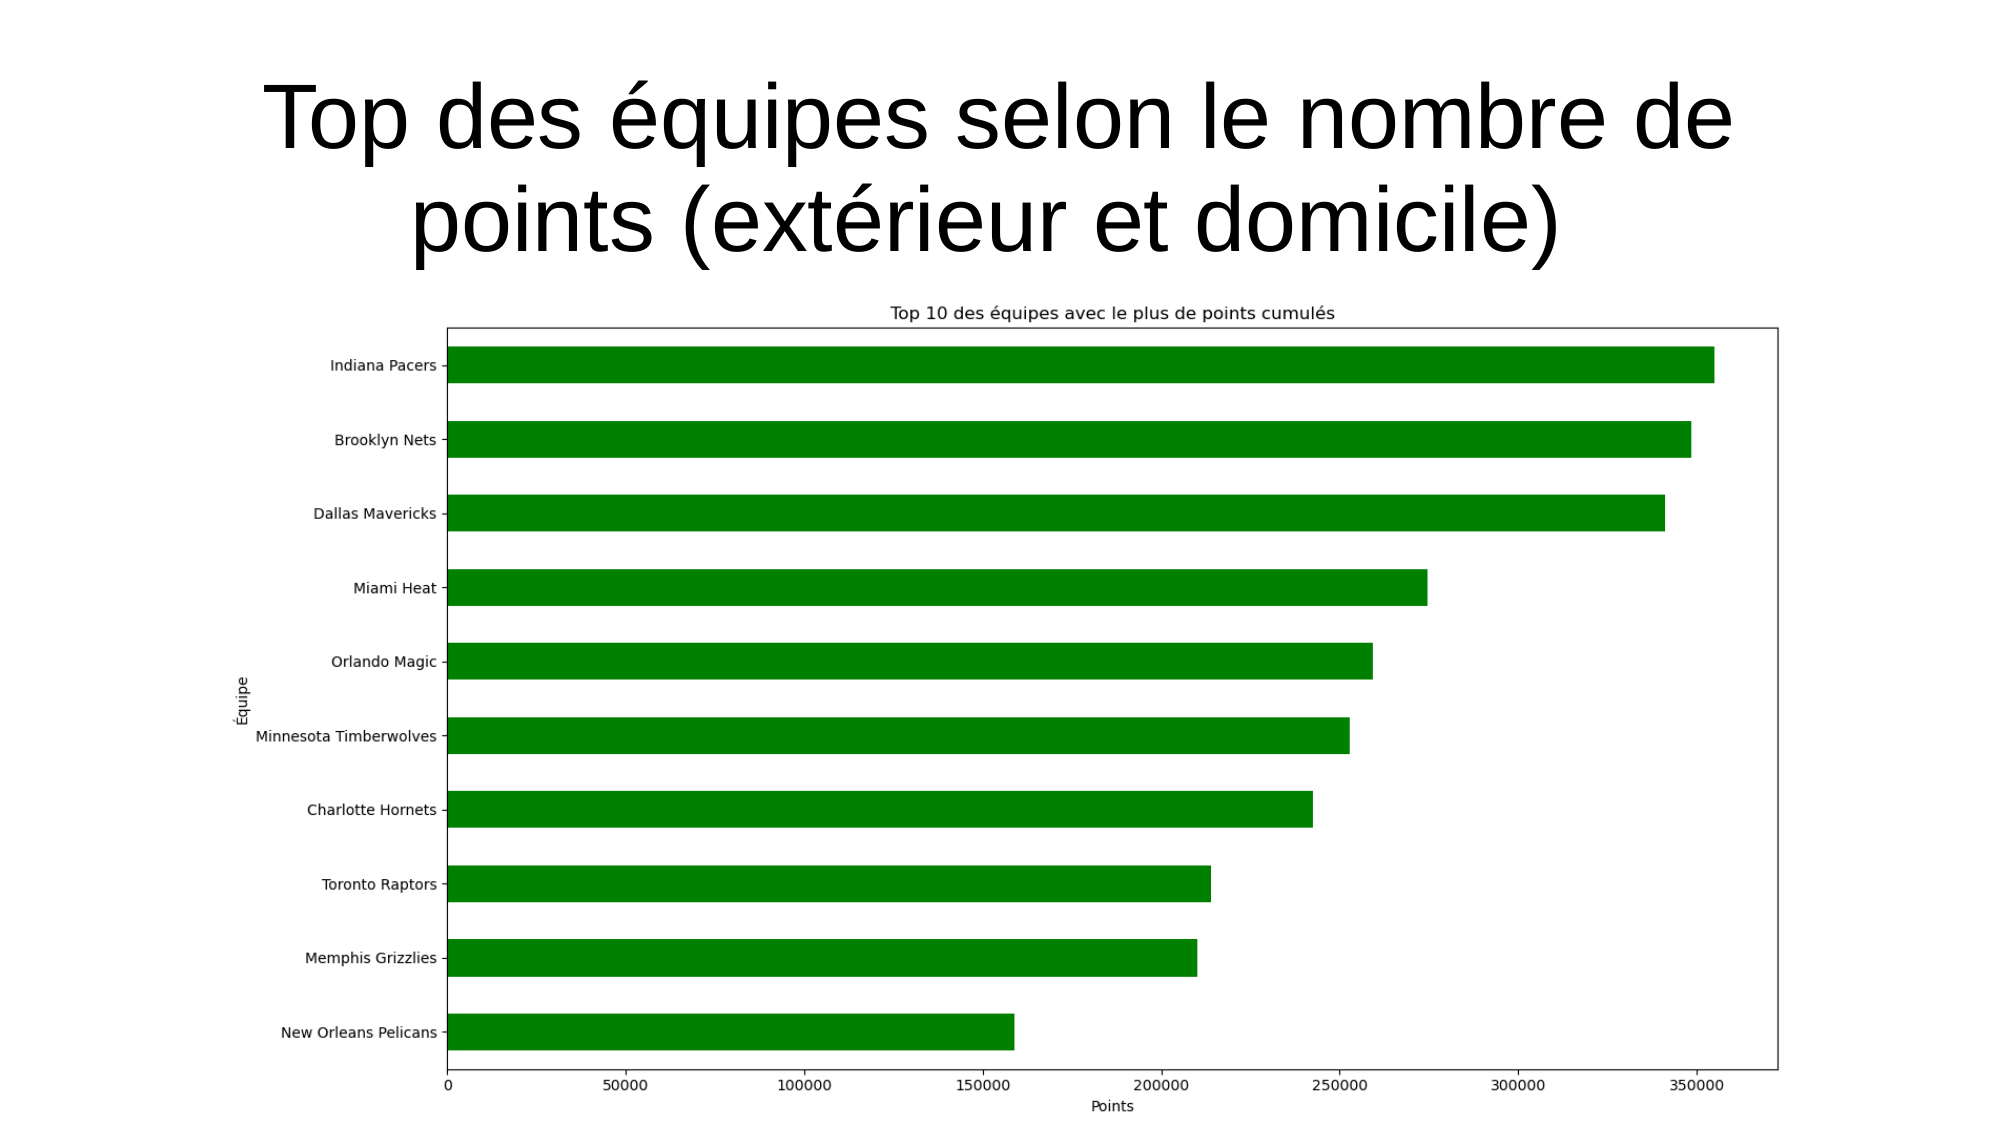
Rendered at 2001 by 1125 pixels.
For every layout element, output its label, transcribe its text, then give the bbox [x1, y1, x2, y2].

picture [222, 295, 1787, 1125]
title Top des équipes selon le nombre de points (extérieur et domicile) [137, 59, 1863, 278]
